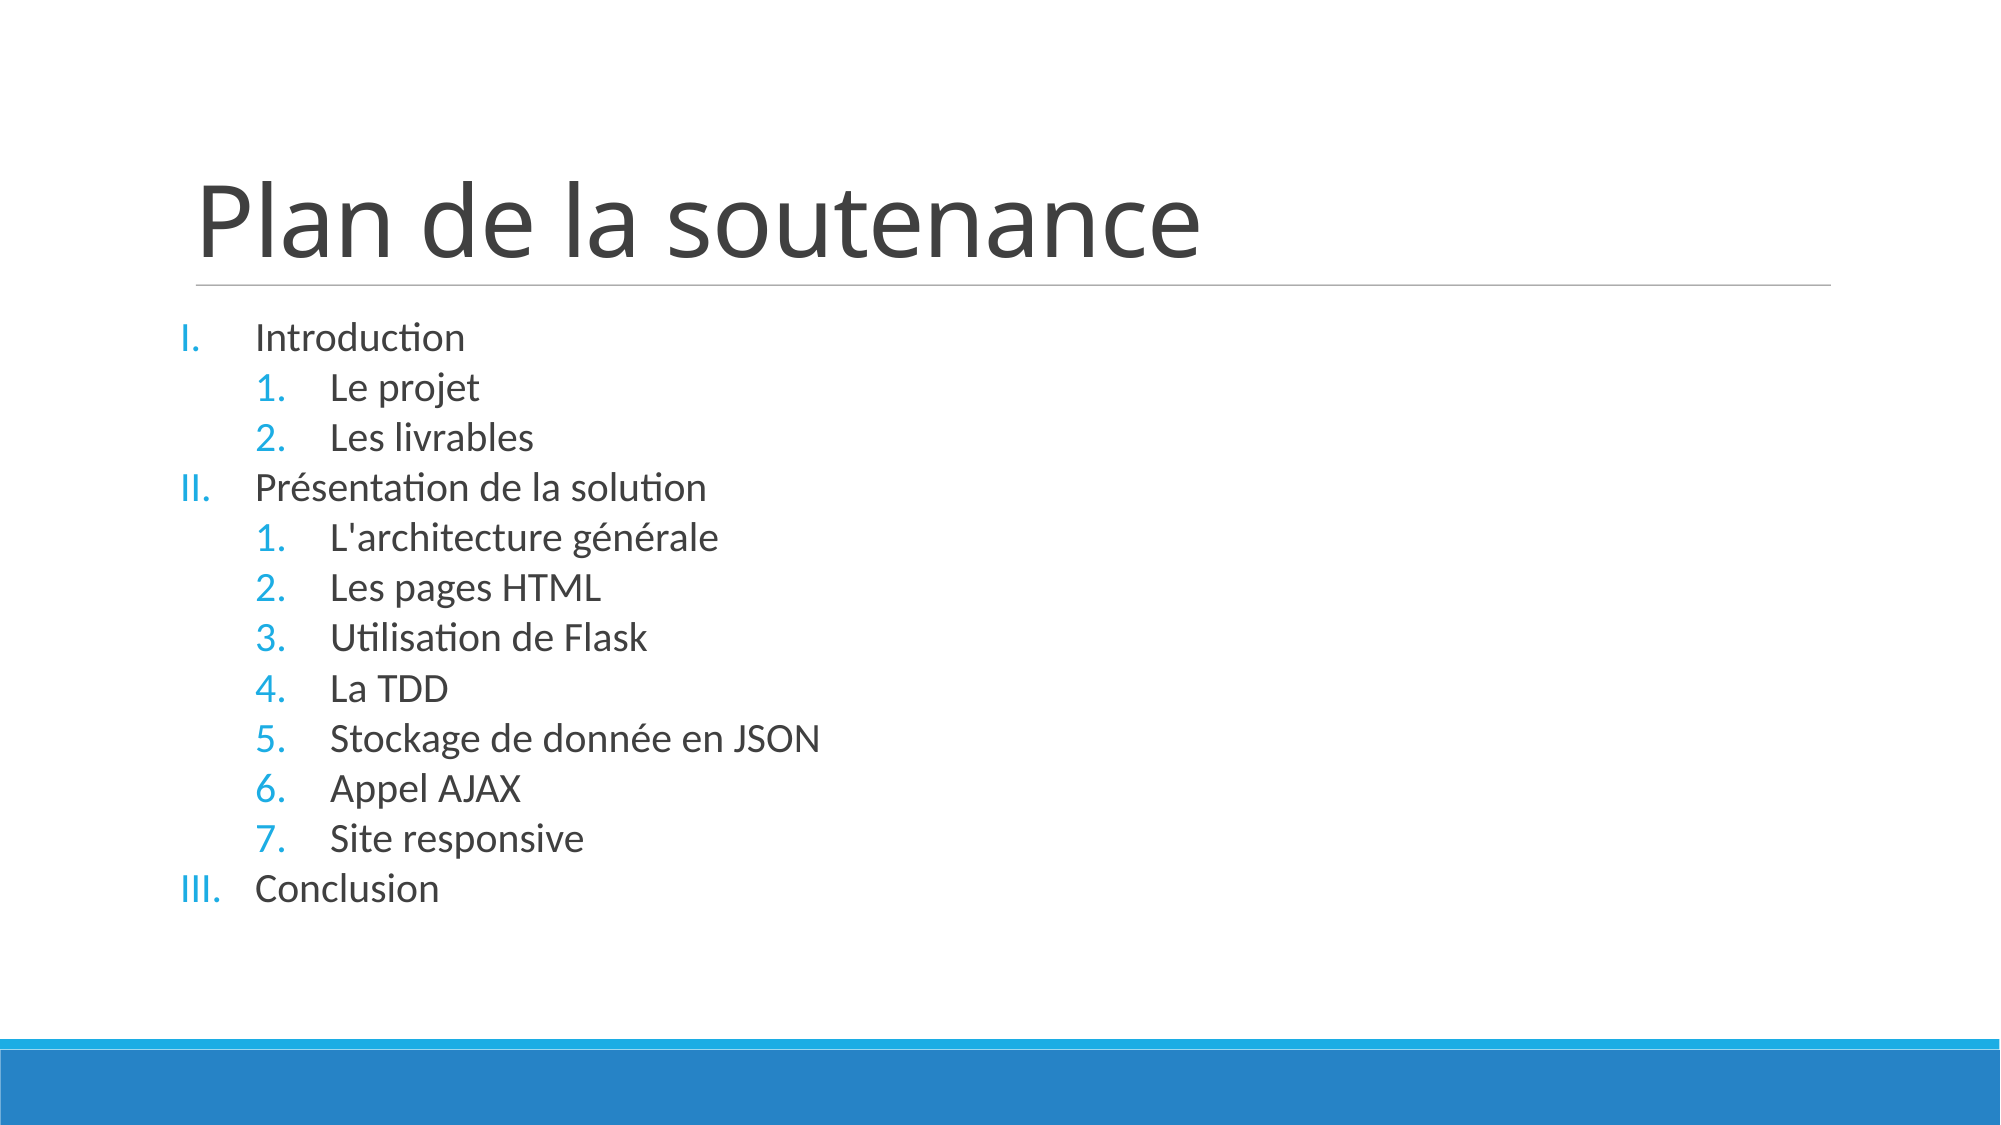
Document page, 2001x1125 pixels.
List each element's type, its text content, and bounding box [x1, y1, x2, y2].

text_box Introduction Le projet Les livrables Présentation de la solution L'architecture générale Les pages HTML Utilisation de Flask La TDD Stockage de donnée en JSON Appel AJAX Site responsive Conclusion [180, 302, 1830, 963]
text_box Plan de la soutenance [180, 47, 1830, 285]
